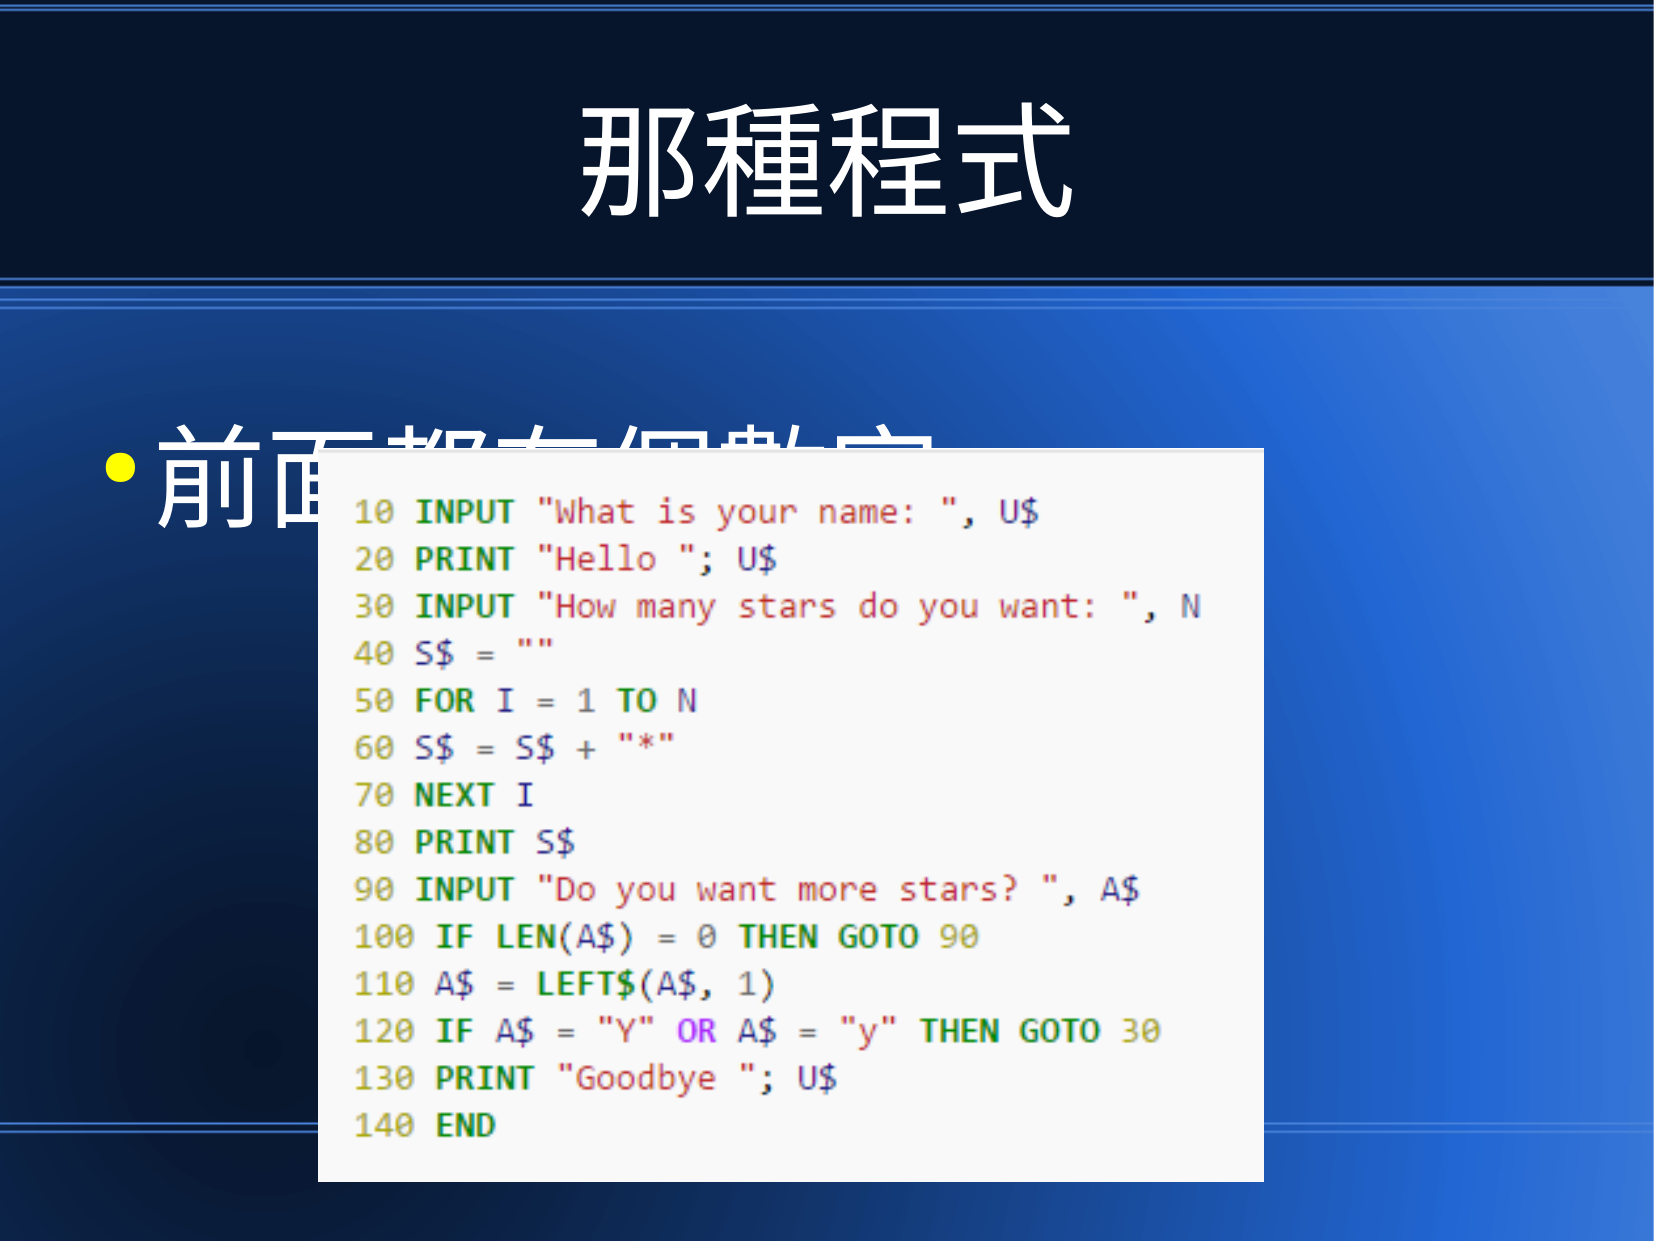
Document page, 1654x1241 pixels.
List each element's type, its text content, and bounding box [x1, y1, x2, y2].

list 前面都有個數字 [82, 307, 1571, 1241]
picture [0, 0, 1654, 1241]
picture [318, 448, 1264, 1182]
title 那種程式 [82, 49, 1571, 257]
